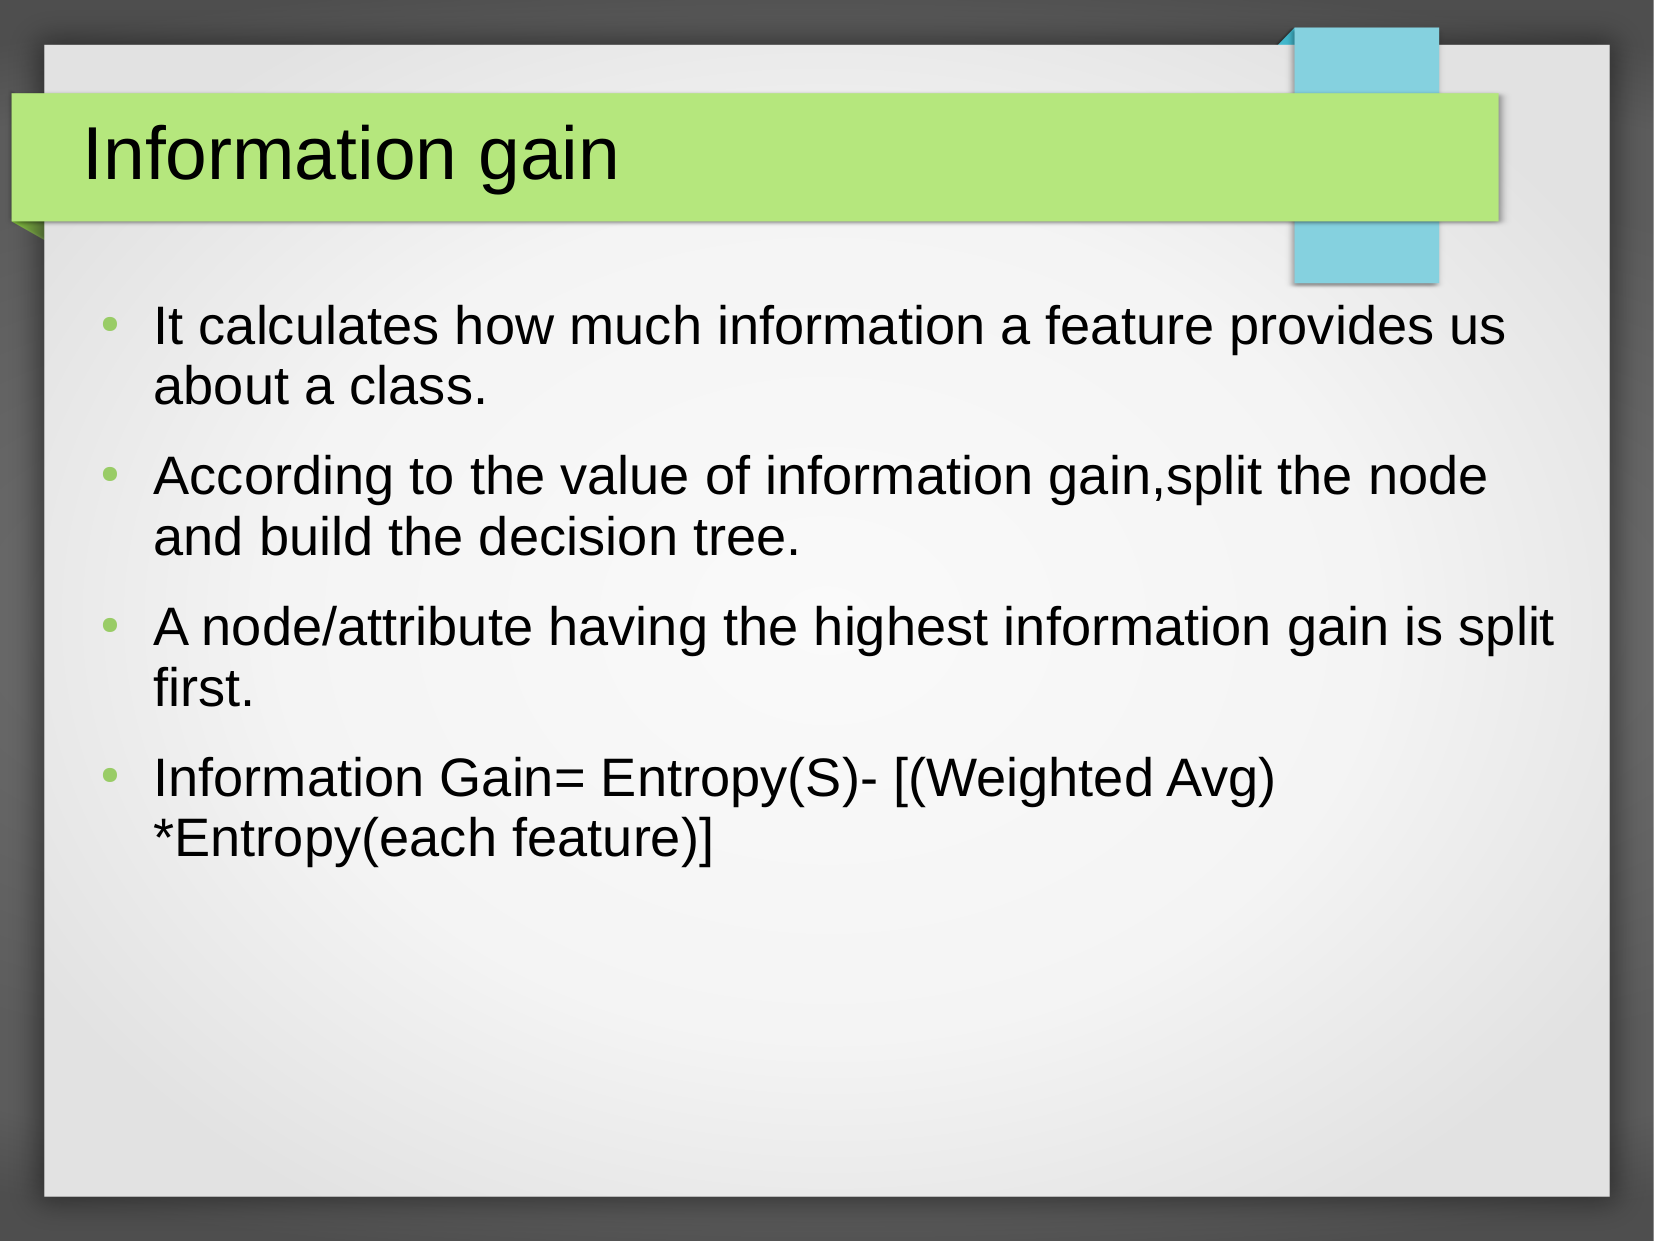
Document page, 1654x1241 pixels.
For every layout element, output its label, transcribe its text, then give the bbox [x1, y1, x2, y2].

list It calculates how much information a feature provides us about a class. According to the value of information gain,split the node and build the decision tree. A node/attribute having the highest information gain is split first. Information Gain= Entropy(S)- [(Weighted Avg) *Entropy(each feature)] [82, 295, 1571, 1015]
title Information gain [82, 94, 1264, 213]
picture [0, 0, 1654, 1241]
